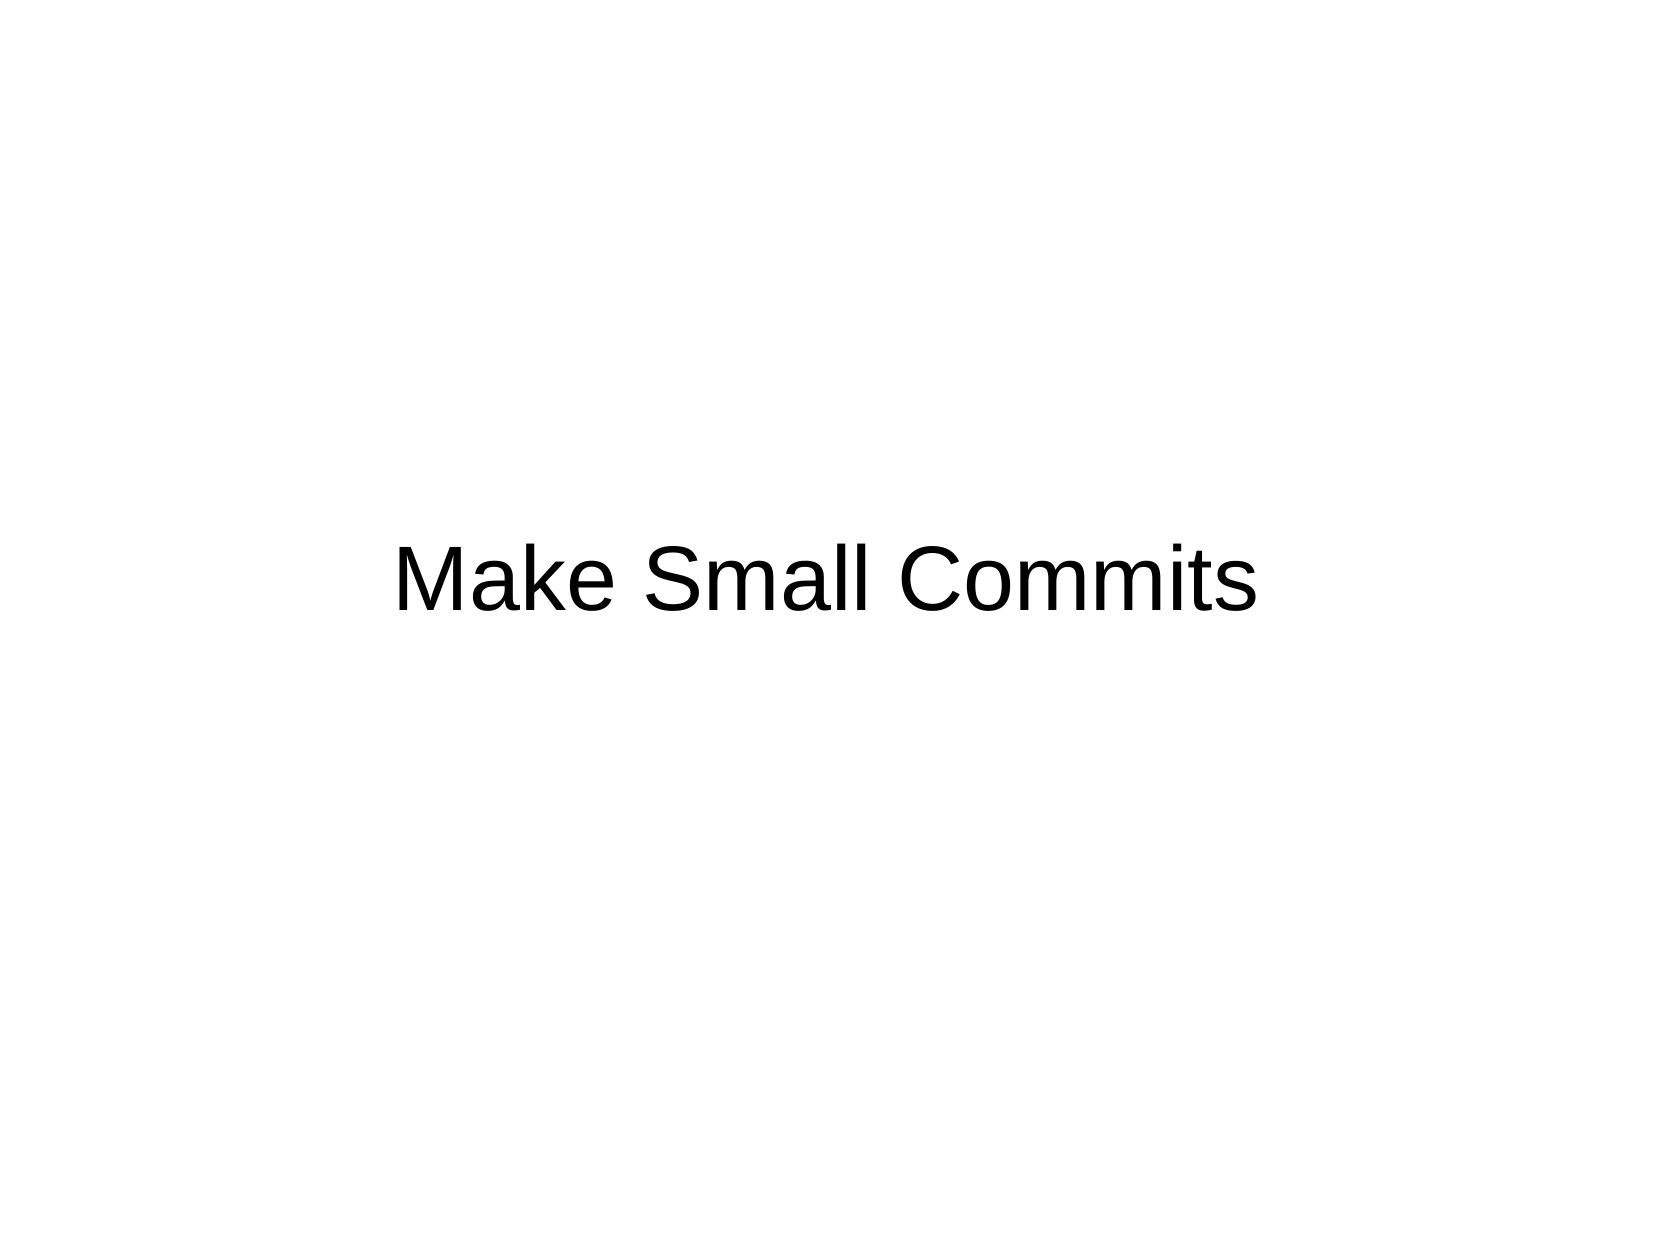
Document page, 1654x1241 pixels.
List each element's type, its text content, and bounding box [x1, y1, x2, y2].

subtitle Make Small Commits [82, 49, 1571, 1109]
